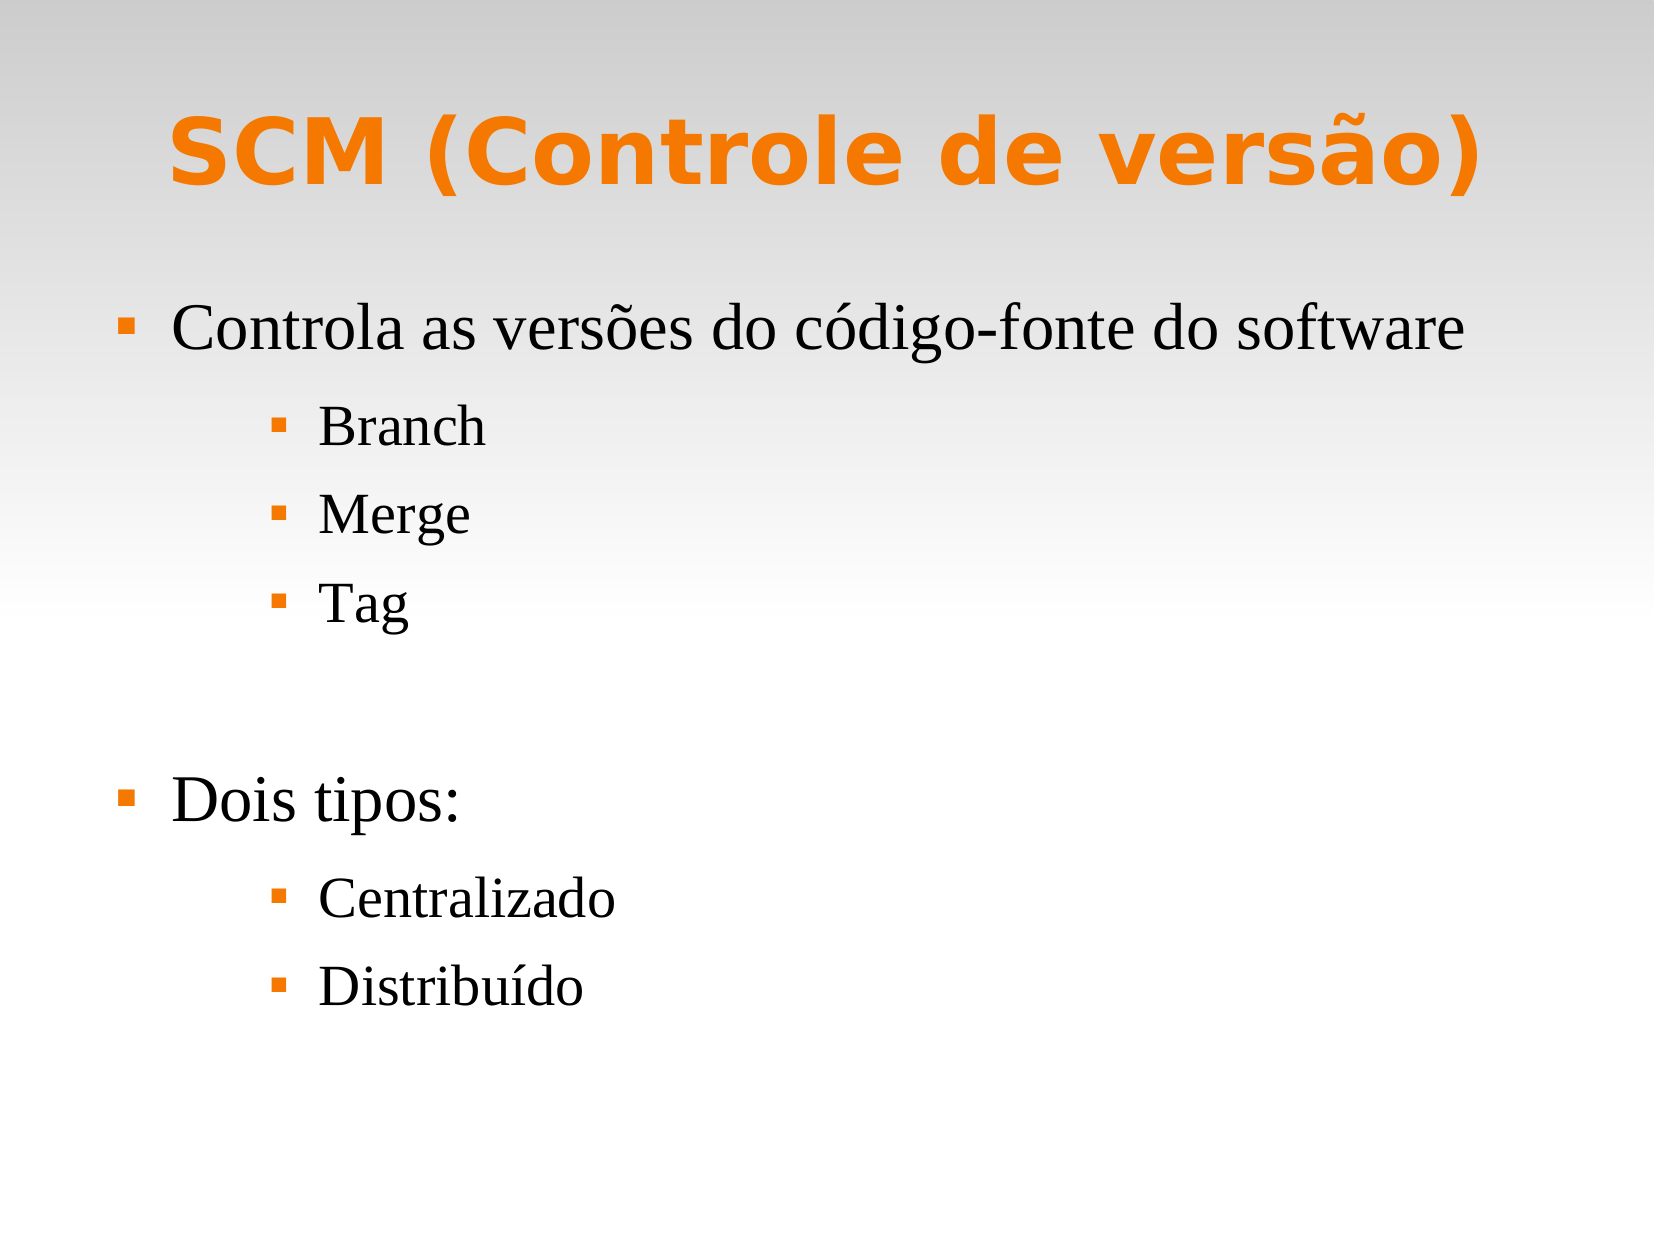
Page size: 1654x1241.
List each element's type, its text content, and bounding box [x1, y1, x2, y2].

list Controla as versões do código-fonte do software Branch Merge Tag Dois tipos: Centralizado Distribuído [82, 290, 1571, 1094]
title SCM (Controle de versão) [82, 49, 1571, 257]
